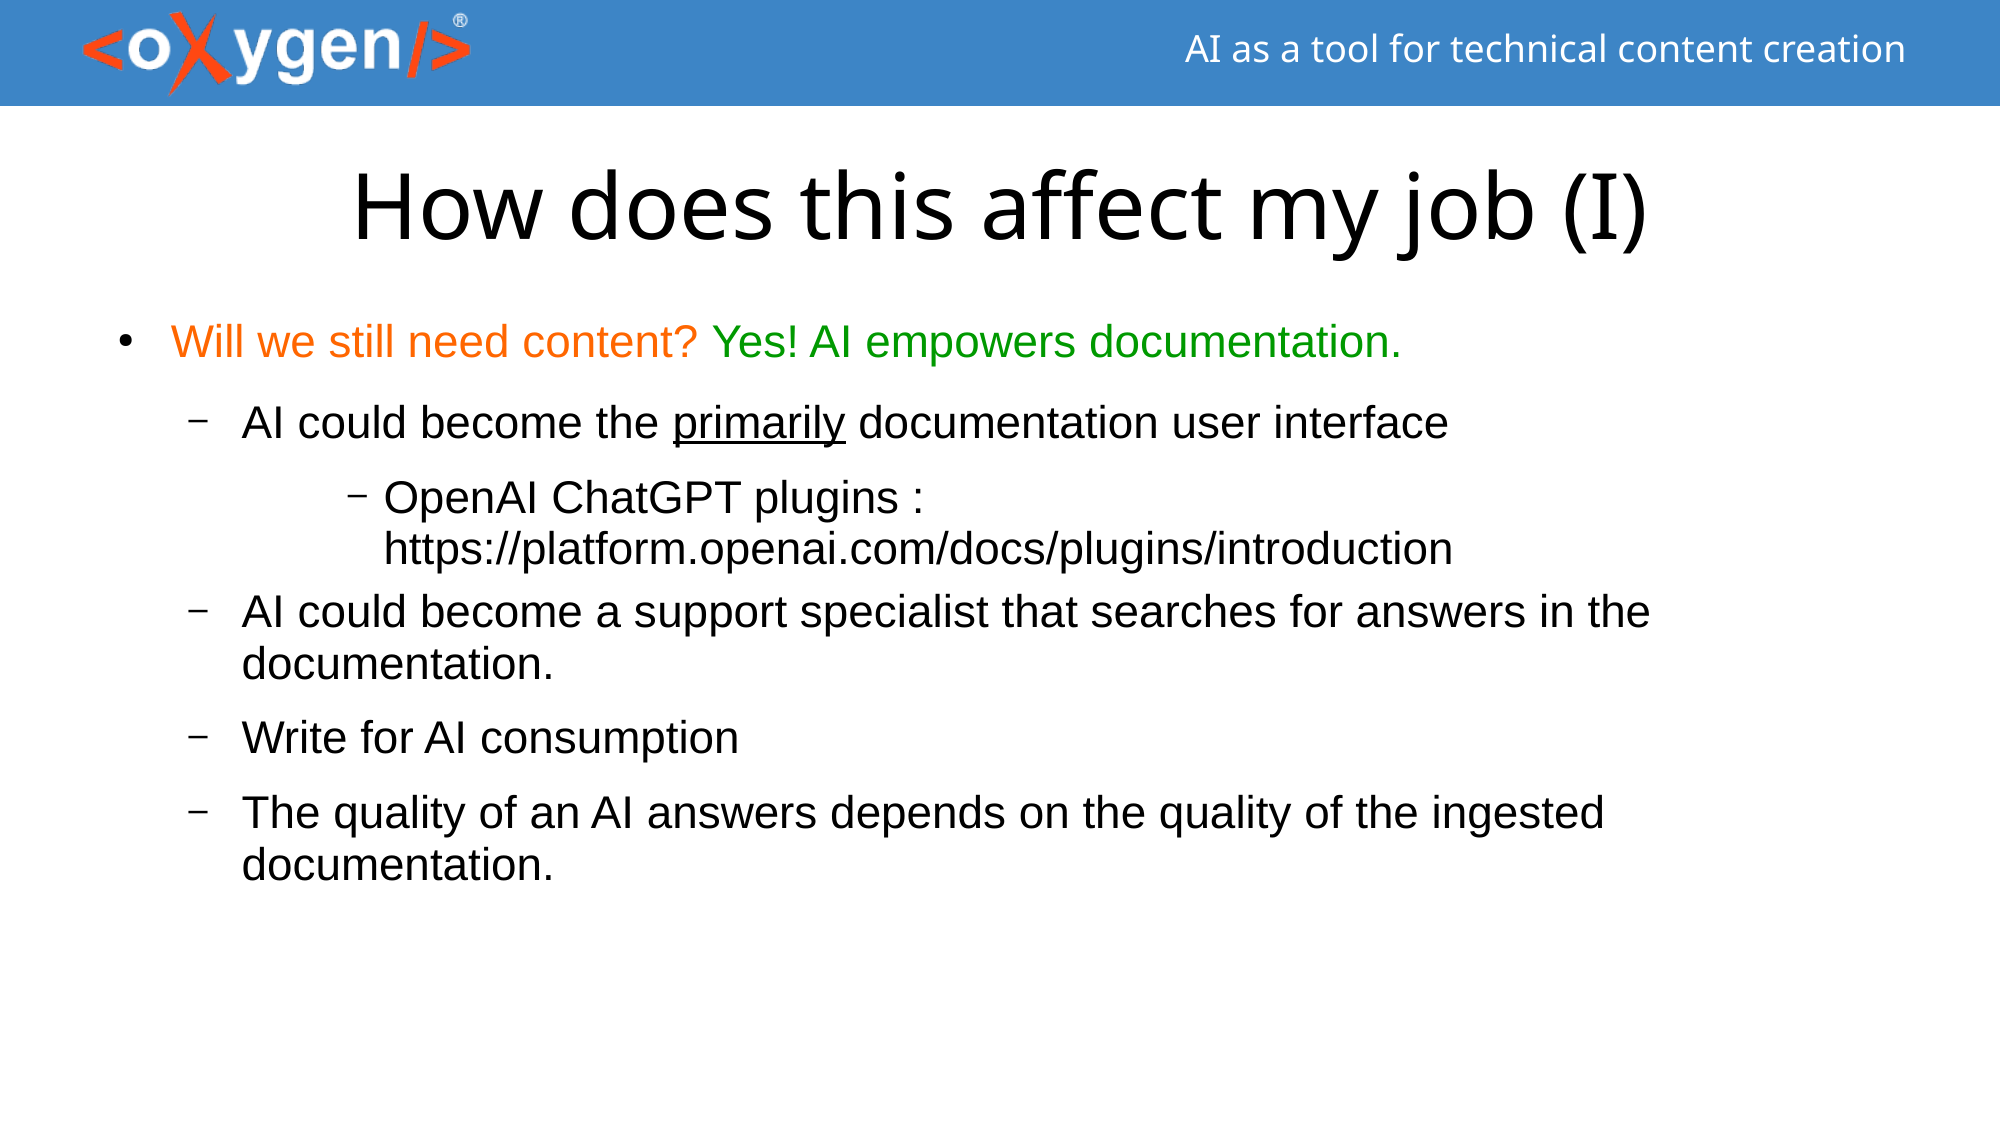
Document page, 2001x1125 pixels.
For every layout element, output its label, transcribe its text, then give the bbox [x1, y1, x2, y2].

title How does this affect my job (I) [99, 109, 1900, 298]
picture [75, 0, 488, 106]
list Will we still need content? Yes! AI empowers documentation. AI could become the primarily documentation user interface OpenAI ChatGPT plugins : https://platform.openai.com/docs/plugins/introduction AI could become a support specialist that searches for answers in the documentation. Write for AI consumption The quality of an AI answers depends on the quality of the ingested documentation. [99, 316, 1900, 1083]
